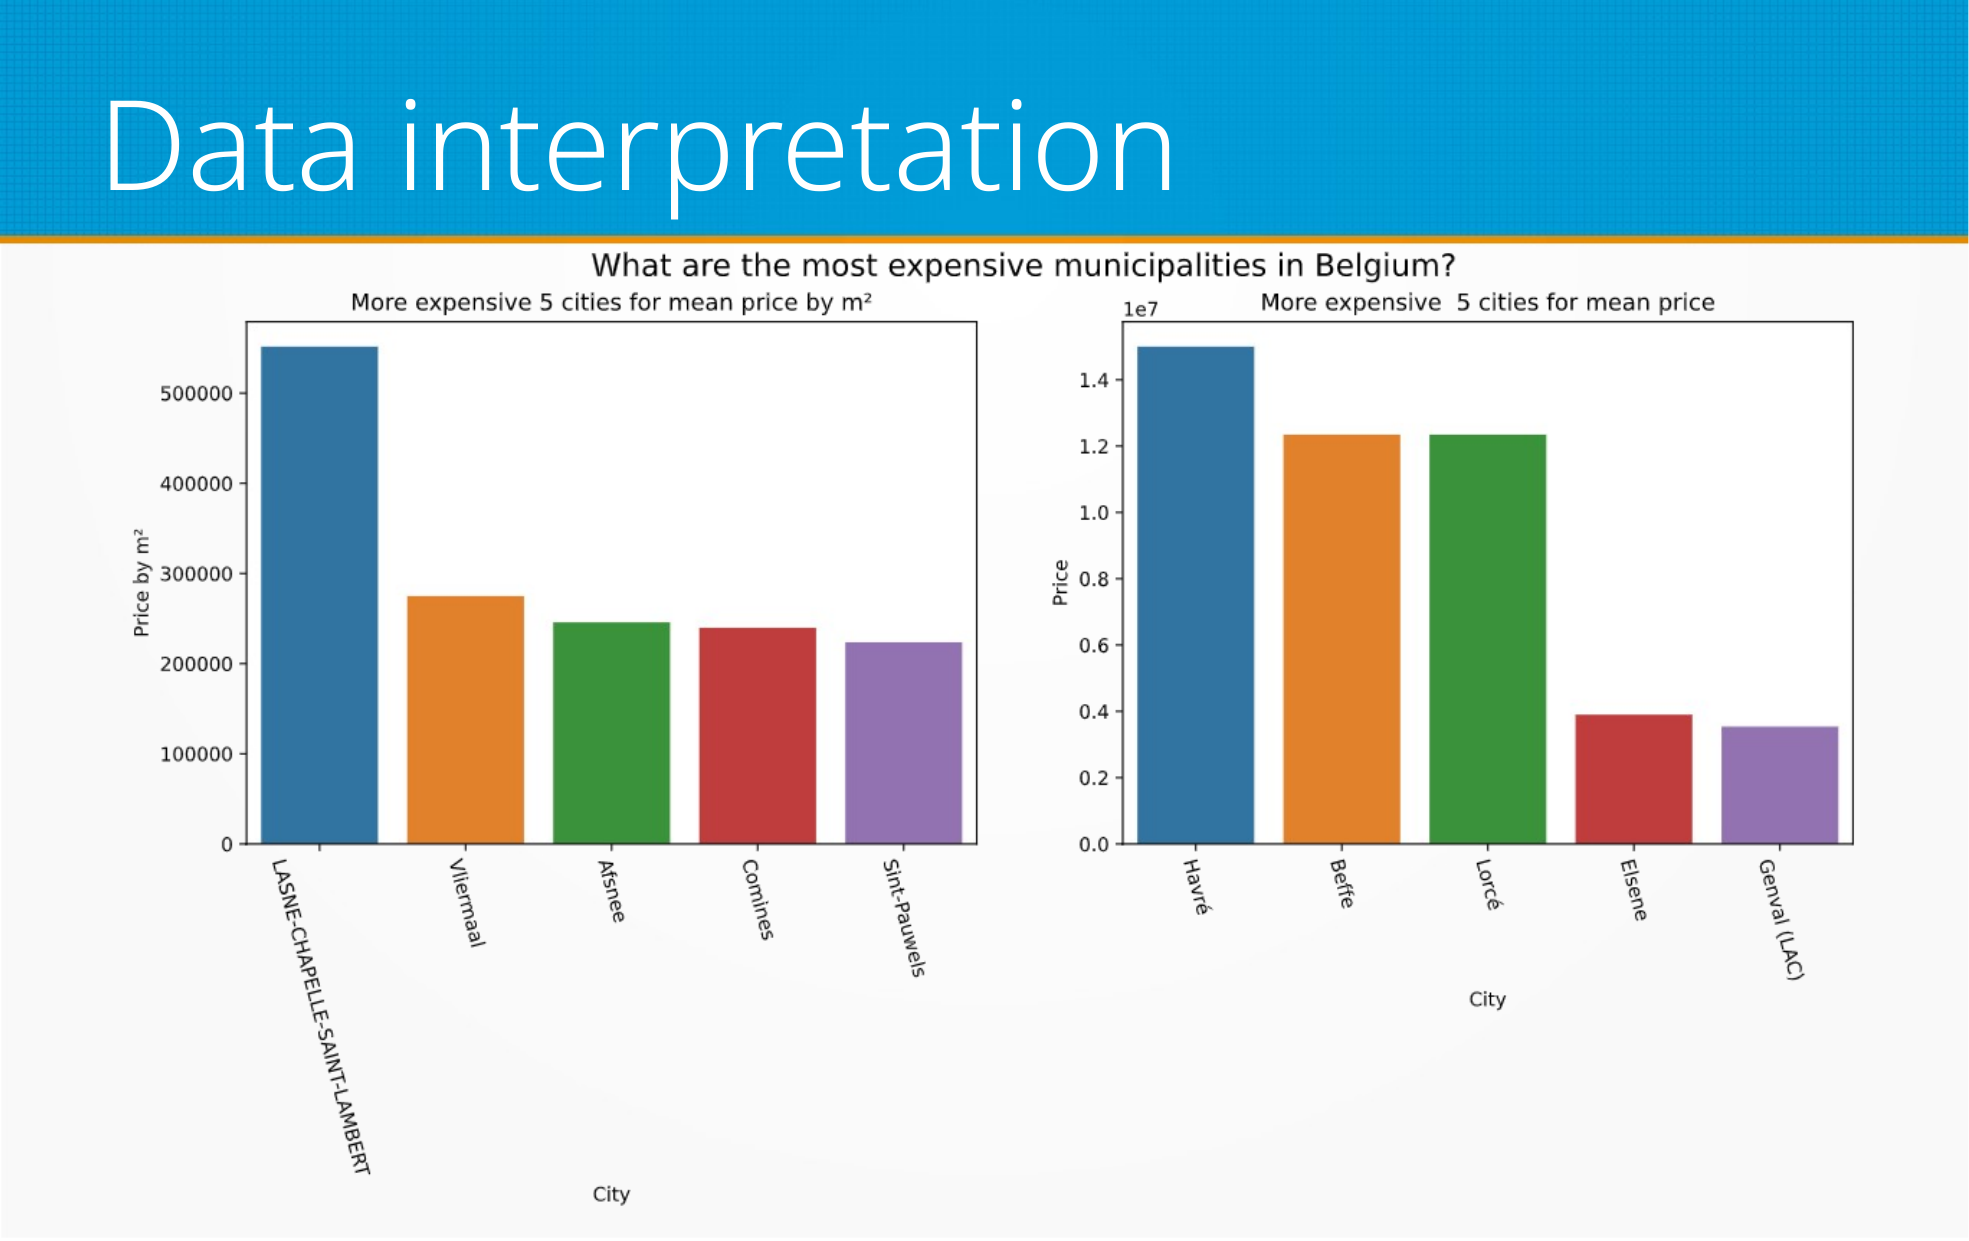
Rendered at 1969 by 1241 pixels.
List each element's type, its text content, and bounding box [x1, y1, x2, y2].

picture [0, 233, 1969, 1241]
title Data interpretation [98, 19, 1870, 227]
